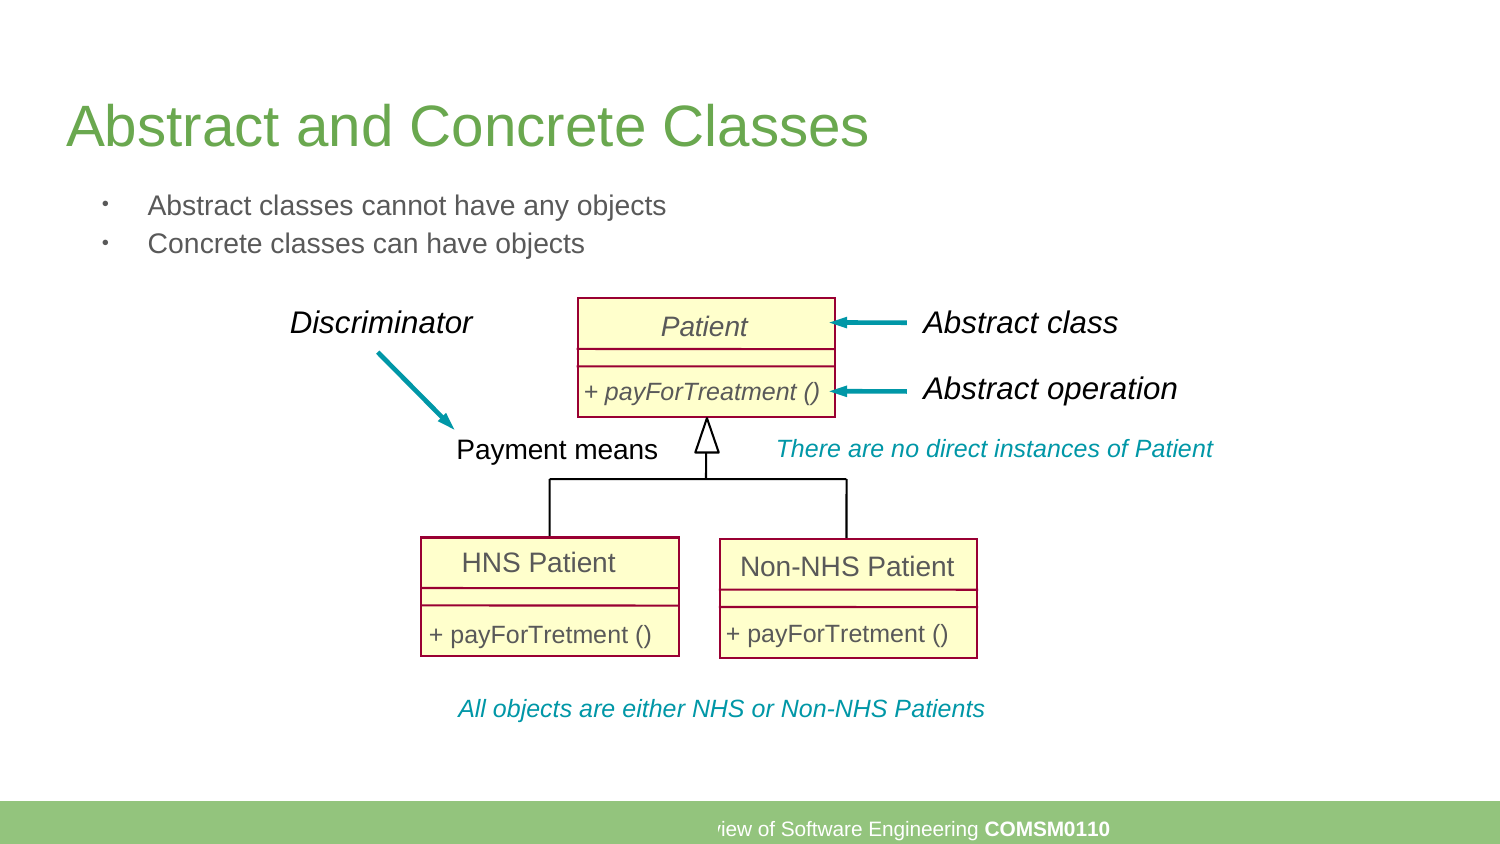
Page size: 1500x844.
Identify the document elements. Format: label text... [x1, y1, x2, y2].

text_box Abstract class [908, 294, 1190, 348]
text_box [578, 350, 835, 365]
text_box Discriminator [274, 294, 515, 348]
text_box Abstract operation [908, 360, 1212, 414]
text_box Non-NHS Patient [729, 543, 966, 588]
text_box [578, 368, 835, 390]
text_box [578, 393, 835, 417]
text_box [421, 538, 679, 587]
text_box [720, 539, 977, 588]
text_box [421, 590, 679, 604]
text_box [720, 591, 977, 606]
text_box [720, 609, 977, 658]
text_box + payForTretment () [714, 612, 961, 653]
text_box [578, 298, 835, 348]
text_box HNS Patient [450, 539, 627, 584]
text_box There are no direct instances of Patient [760, 425, 1354, 471]
list Abstract classes cannot have any objects Concrete classes can have objects [51, 166, 980, 275]
text_box All objects are either NHS or Non-NHS Patients [443, 684, 1082, 731]
text_box Patient [650, 303, 759, 348]
text_box Payment means [441, 424, 675, 474]
text_box + payForTreatment () [572, 370, 832, 411]
title Abstract and Concrete Classes [51, 72, 1449, 167]
text_box + payForTretment () [418, 613, 664, 655]
text_box [421, 607, 679, 656]
